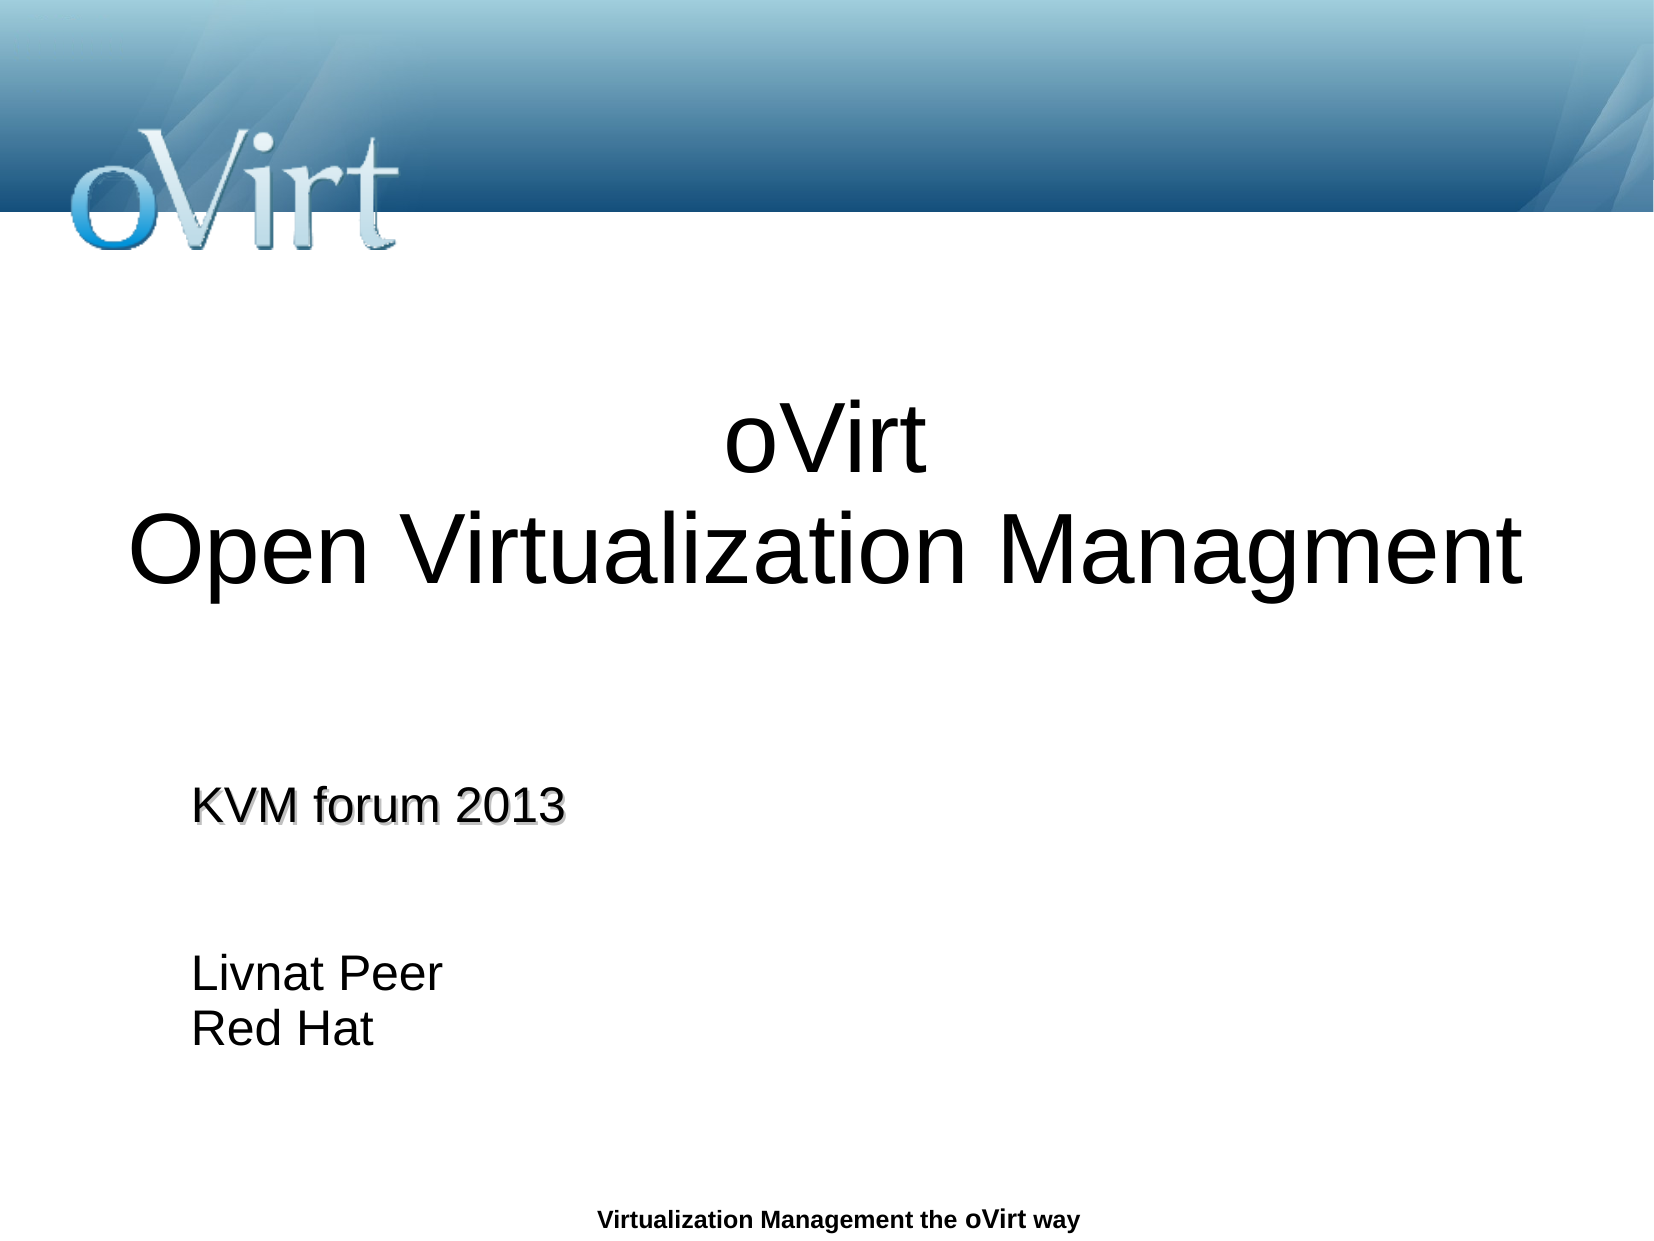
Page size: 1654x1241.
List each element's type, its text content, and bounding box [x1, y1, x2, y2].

text_box KVM forum 2013 Livnat Peer Red Hat [176, 770, 1549, 1064]
picture [0, 0, 1654, 250]
text_box oVirt Open Virtualization Managment [112, 374, 1549, 613]
